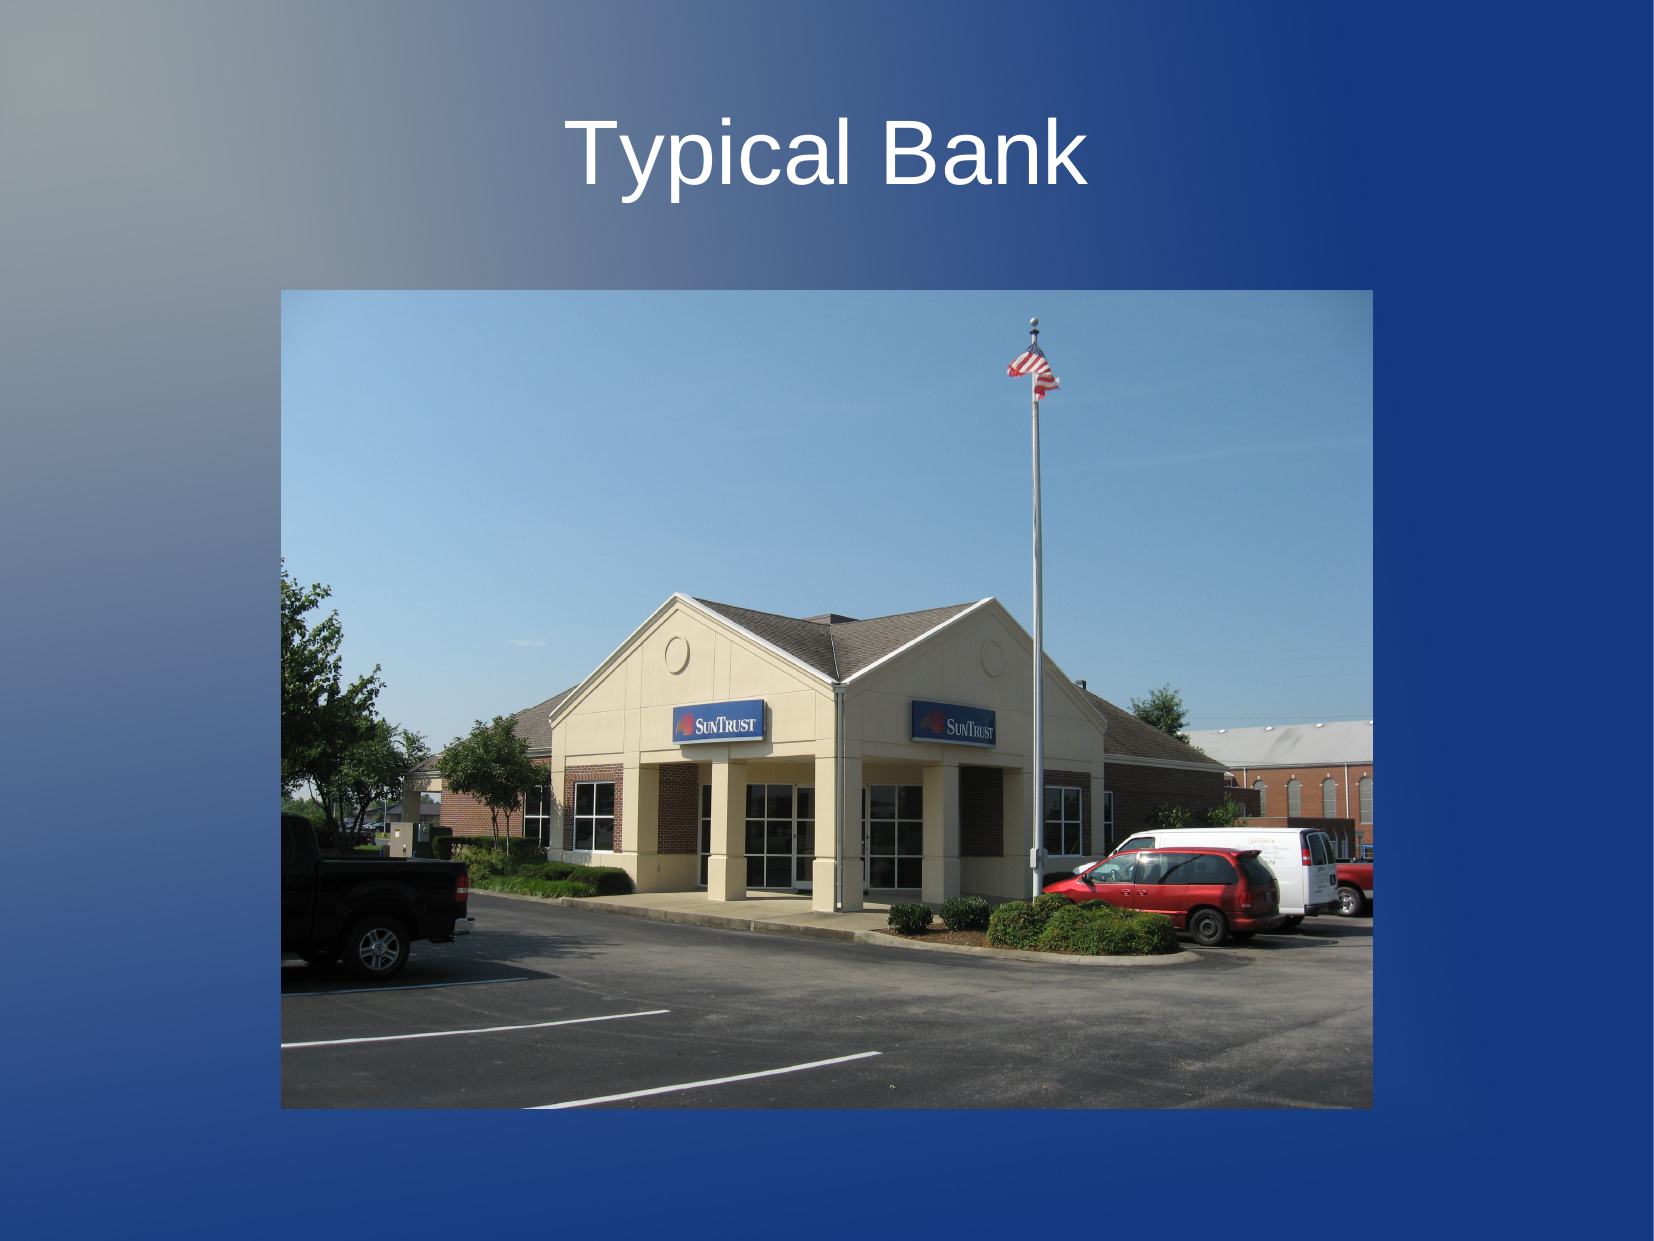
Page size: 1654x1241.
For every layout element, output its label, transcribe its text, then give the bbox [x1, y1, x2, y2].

picture [0, 0, 1654, 1241]
title Typical Bank [82, 49, 1571, 257]
